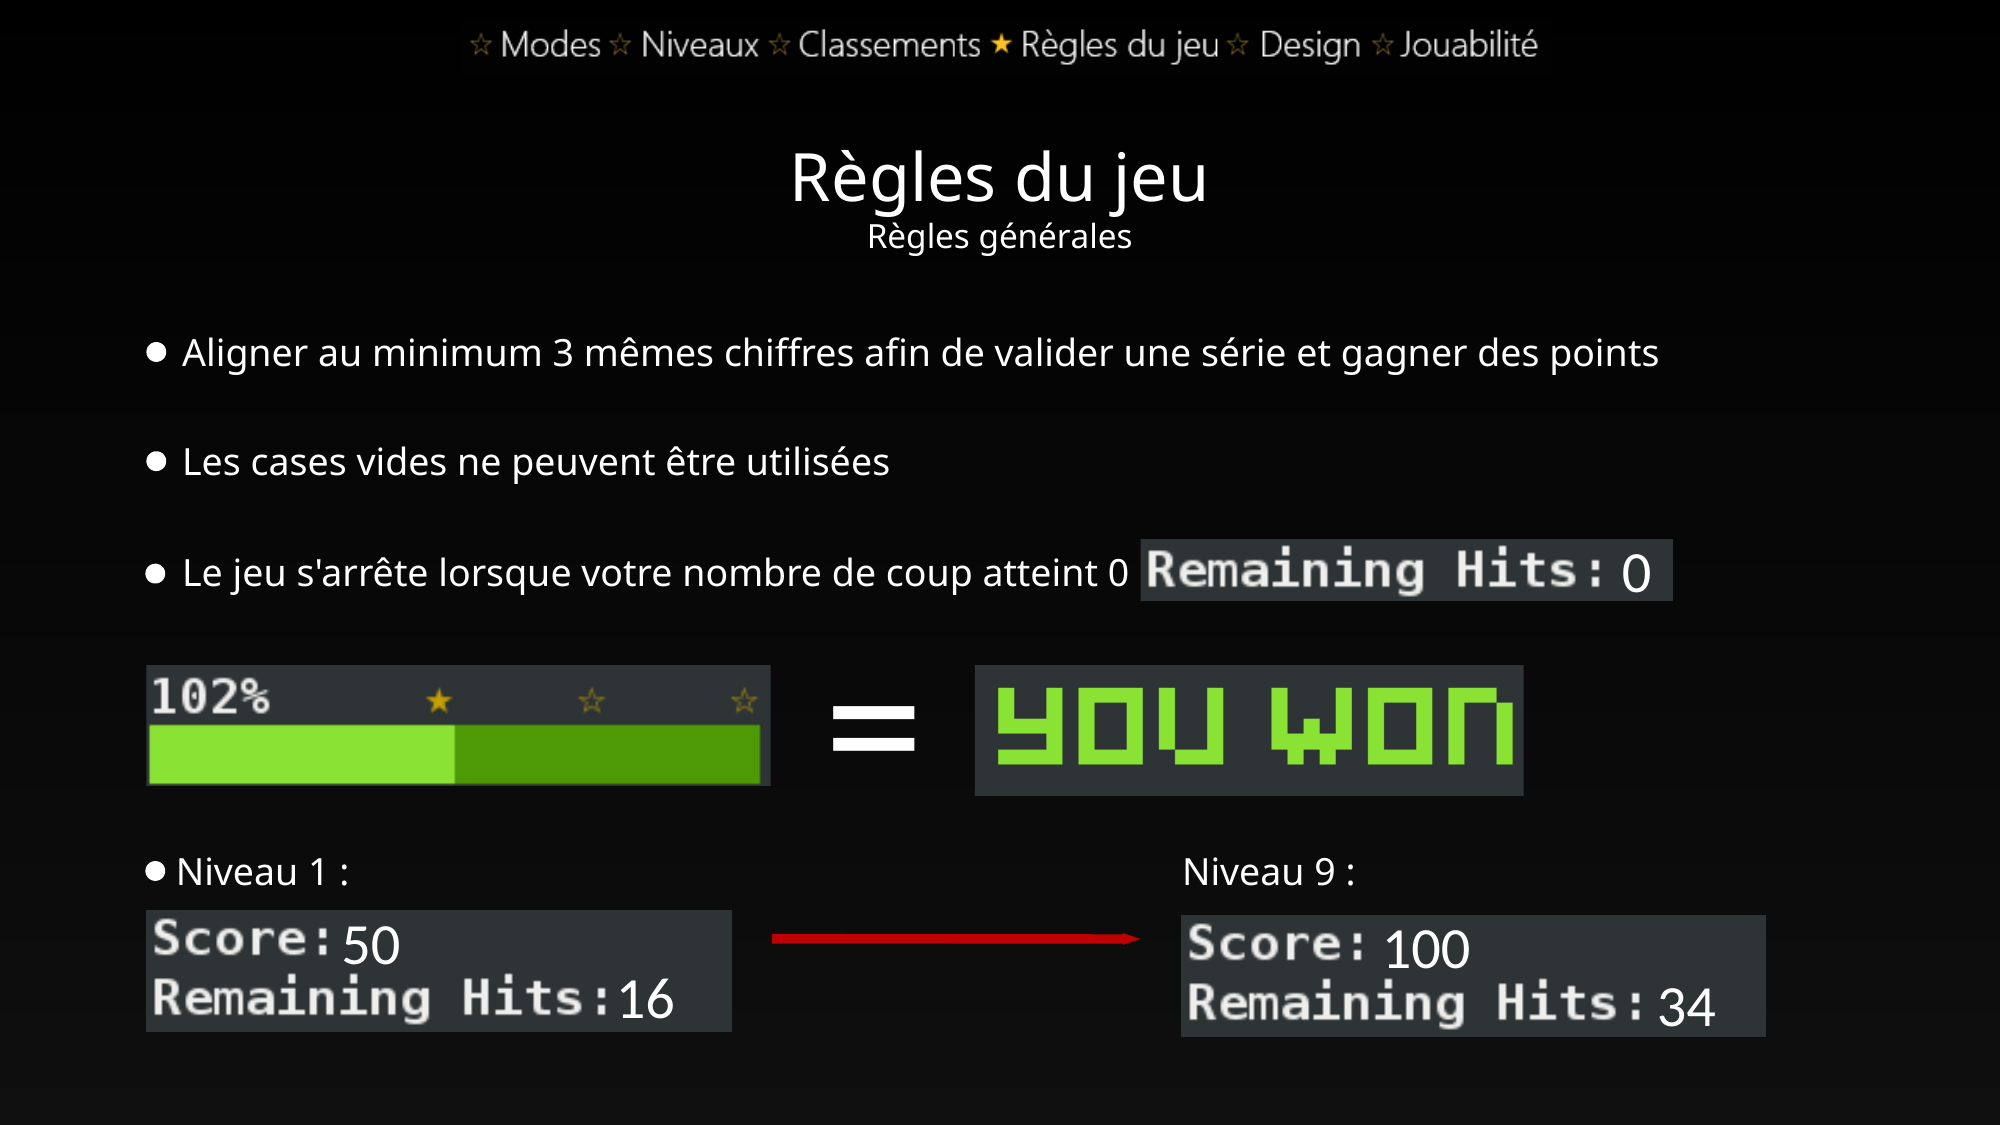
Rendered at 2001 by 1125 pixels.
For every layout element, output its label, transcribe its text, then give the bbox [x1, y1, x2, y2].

text_box Aligner au minimum 3 mêmes chiffres afin de valider une série et gagner des points [167, 321, 1913, 383]
text_box [146, 862, 165, 880]
text_box 0 [1606, 526, 1694, 613]
text_box Le jeu s'arrête lorsque votre nombre de coup atteint 0 [167, 541, 1546, 602]
text_box [146, 564, 165, 583]
text_box 34 [1641, 960, 1759, 1047]
text_box Niveau 9 : [1167, 840, 1407, 902]
picture [1140, 539, 1606, 601]
text_box Les cases vides ne peuvent être utilisées [167, 430, 1913, 492]
text_box 16 [600, 953, 717, 1039]
picture [146, 910, 732, 1032]
text_box = [809, 584, 932, 843]
picture [461, 20, 1552, 76]
text_box [147, 452, 166, 471]
picture [974, 665, 1524, 796]
picture [1181, 915, 1766, 1037]
picture [146, 665, 771, 786]
text_box [147, 343, 166, 361]
text_box 100 [1366, 902, 1530, 989]
text_box 50 [326, 898, 443, 985]
text_box Niveau 1 : [160, 840, 401, 902]
text_box Règles du jeu Règles générales [649, 127, 1351, 264]
